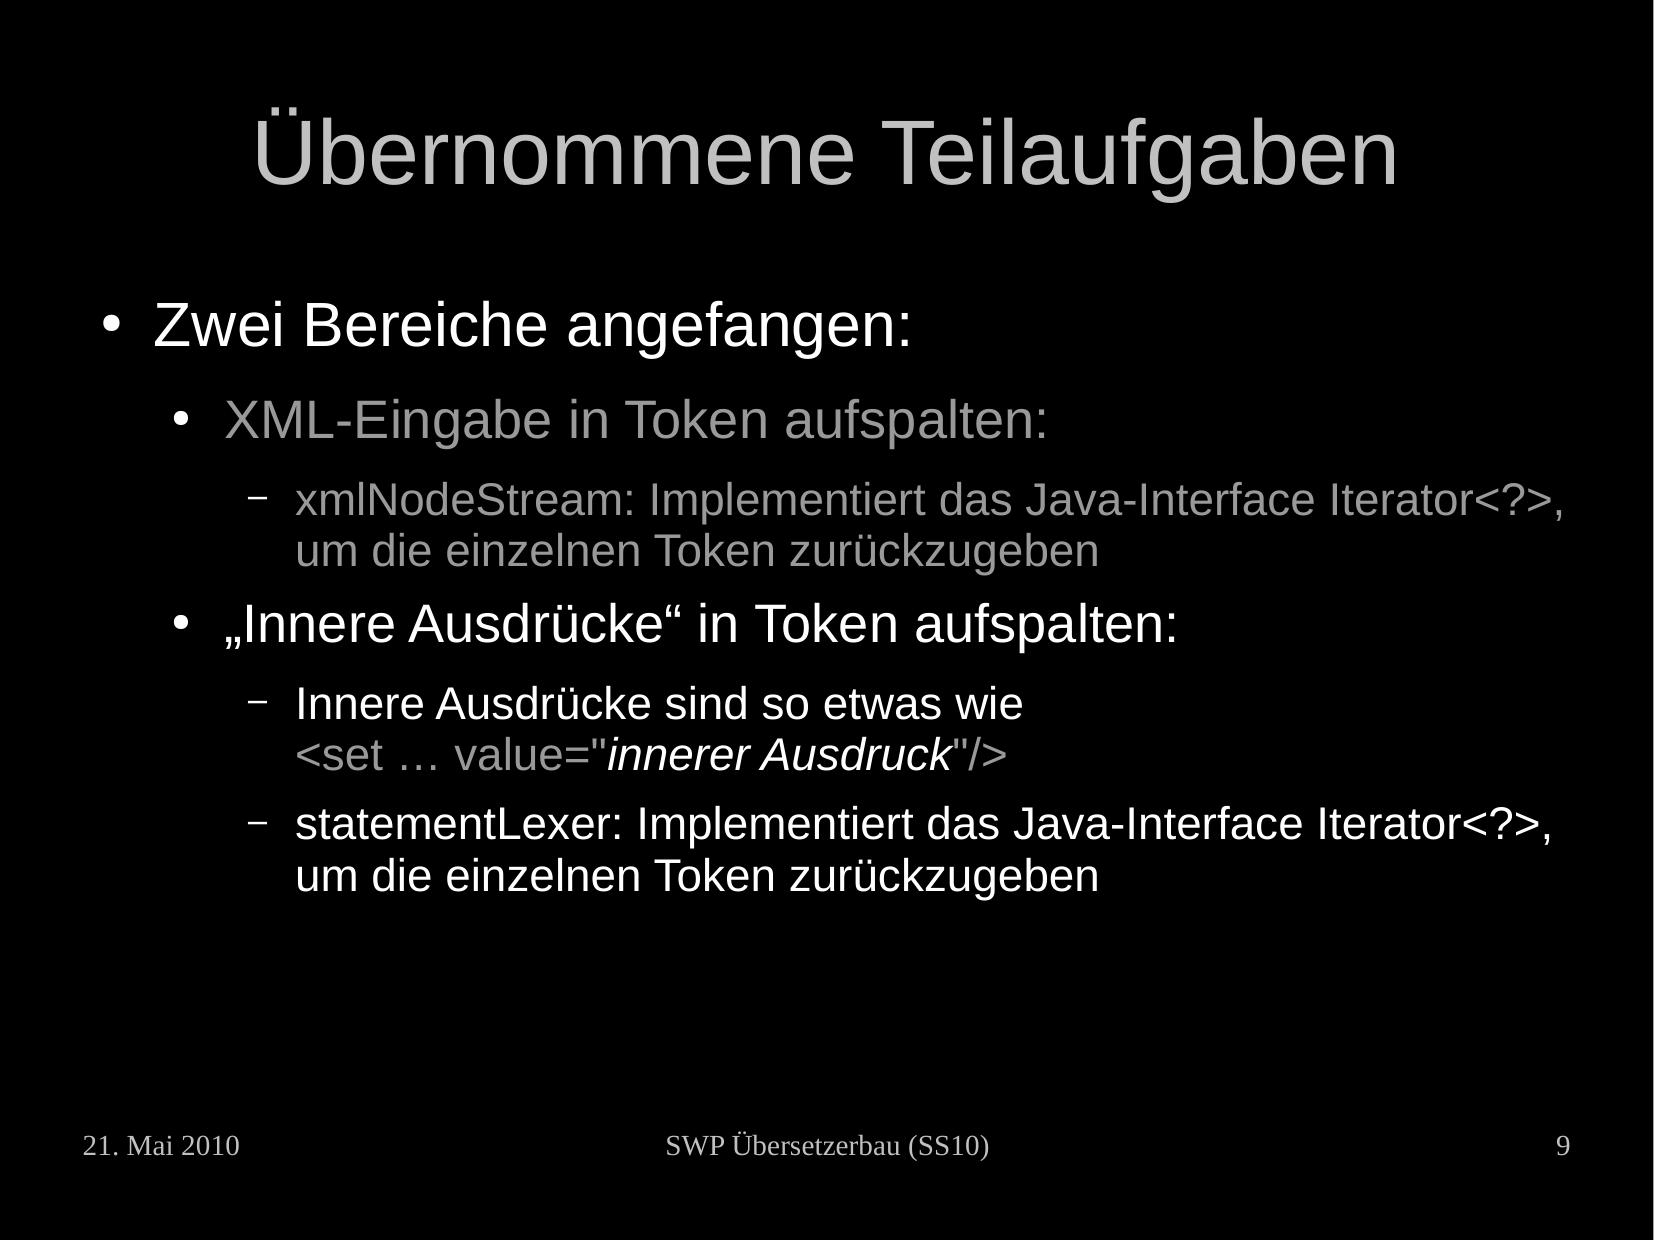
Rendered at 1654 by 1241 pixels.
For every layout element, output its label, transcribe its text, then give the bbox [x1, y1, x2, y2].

list Zwei Bereiche angefangen: XML-Eingabe in Token aufspalten: xmlNodeStream: Implementiert das Java-Interface Iterator<?>, um die einzelnen Token zurückzugeben „Innere Ausdrücke“ in Token aufspalten: Innere Ausdrücke sind so etwas wie <set … value="innerer Ausdruck"/> statementLexer: Implementiert das Java-Interface Iterator<?>, um die einzelnen Token zurückzugeben [82, 290, 1571, 1109]
title Übernommene Teilaufgaben [82, 49, 1571, 257]
